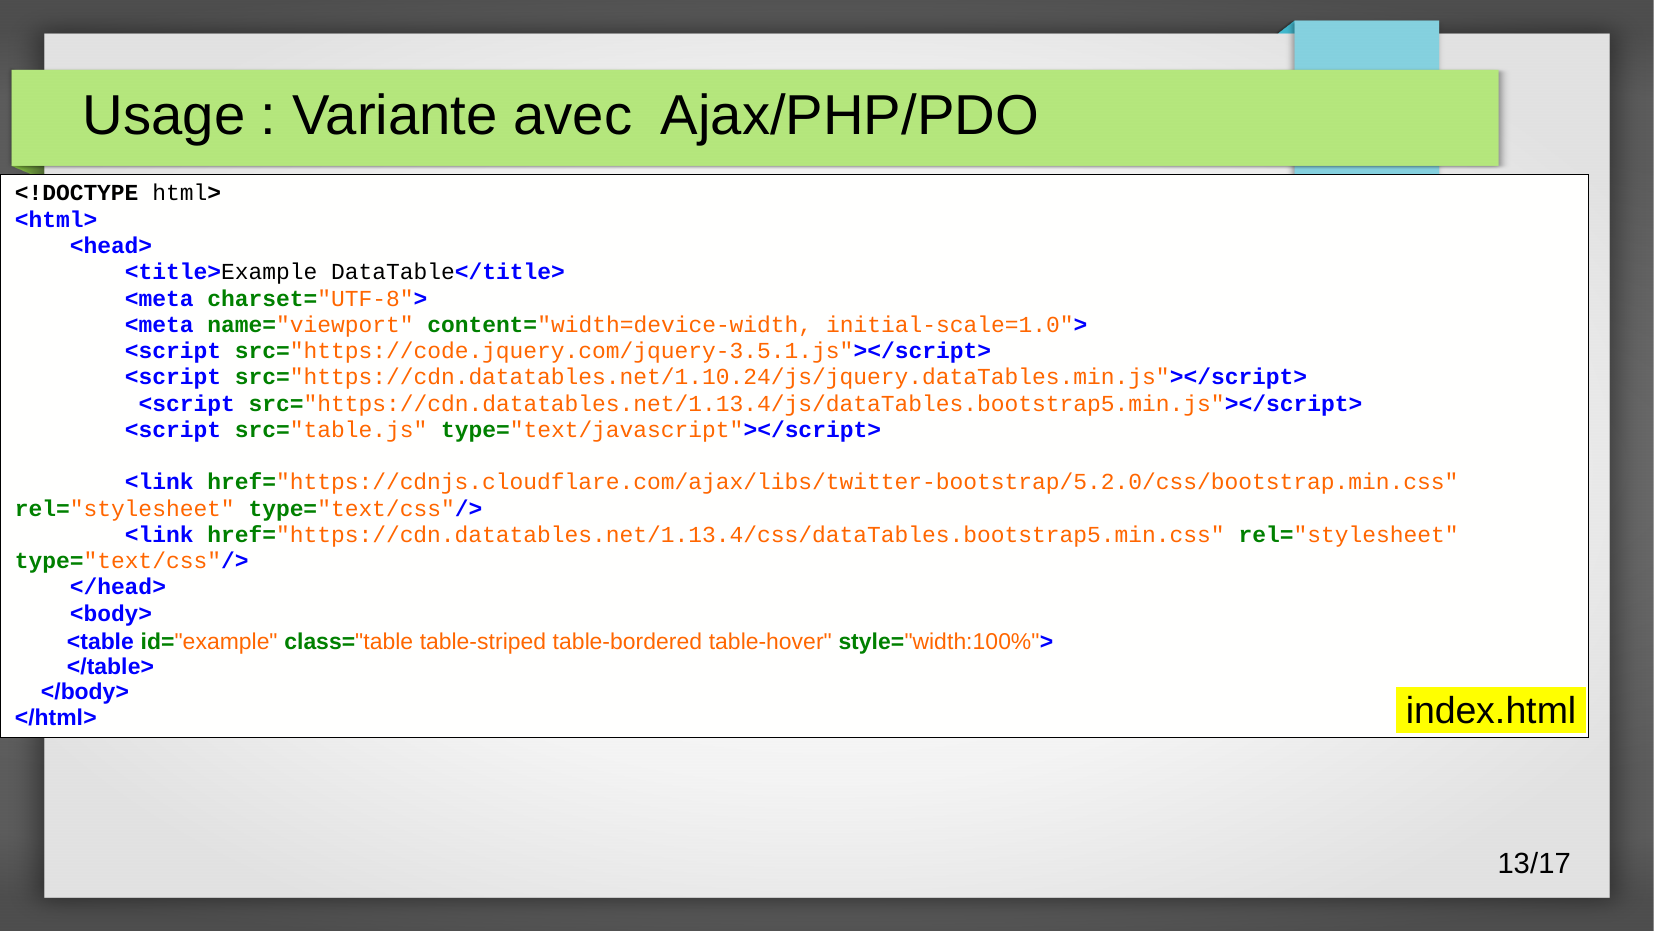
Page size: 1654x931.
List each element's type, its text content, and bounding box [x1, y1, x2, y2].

title Usage : Variante avec Ajax/PHP/PDO [82, 70, 1264, 160]
picture [0, 0, 1654, 931]
text_box <!DOCTYPE html> <html> <head> <title>Example DataTable</title> <meta charset="UTF-8"> <meta name="viewport" content="width=device-width, initial-scale=1.0"> <script src="https://code.jquery.com/jquery-3.5.1.js"></script> <script src="https://cdn.datatables.net/1.10.24/js/jquery.dataTables.min.js"></script> <script src="https://cdn.datatables.net/1.13.4/js/dataTables.bootstrap5.min.js"></script> <script src="table.js" type="text/javascript"></script> <link href="https://cdnjs.cloudflare.com/ajax/libs/twitter-bootstrap/5.2.0/css/bootstrap.min.css" rel="stylesheet" type="text/css"/> <link href="https://cdn.datatables.net/1.13.4/css/dataTables.bootstrap5.min.css" rel="stylesheet" type="text/css"/> </head> <body> <table id="example" class="table table-striped table-bordered table-hover" style="width:100%"> </table> </body> </html> [0, 174, 1589, 738]
text_box index.html [1396, 687, 1586, 733]
